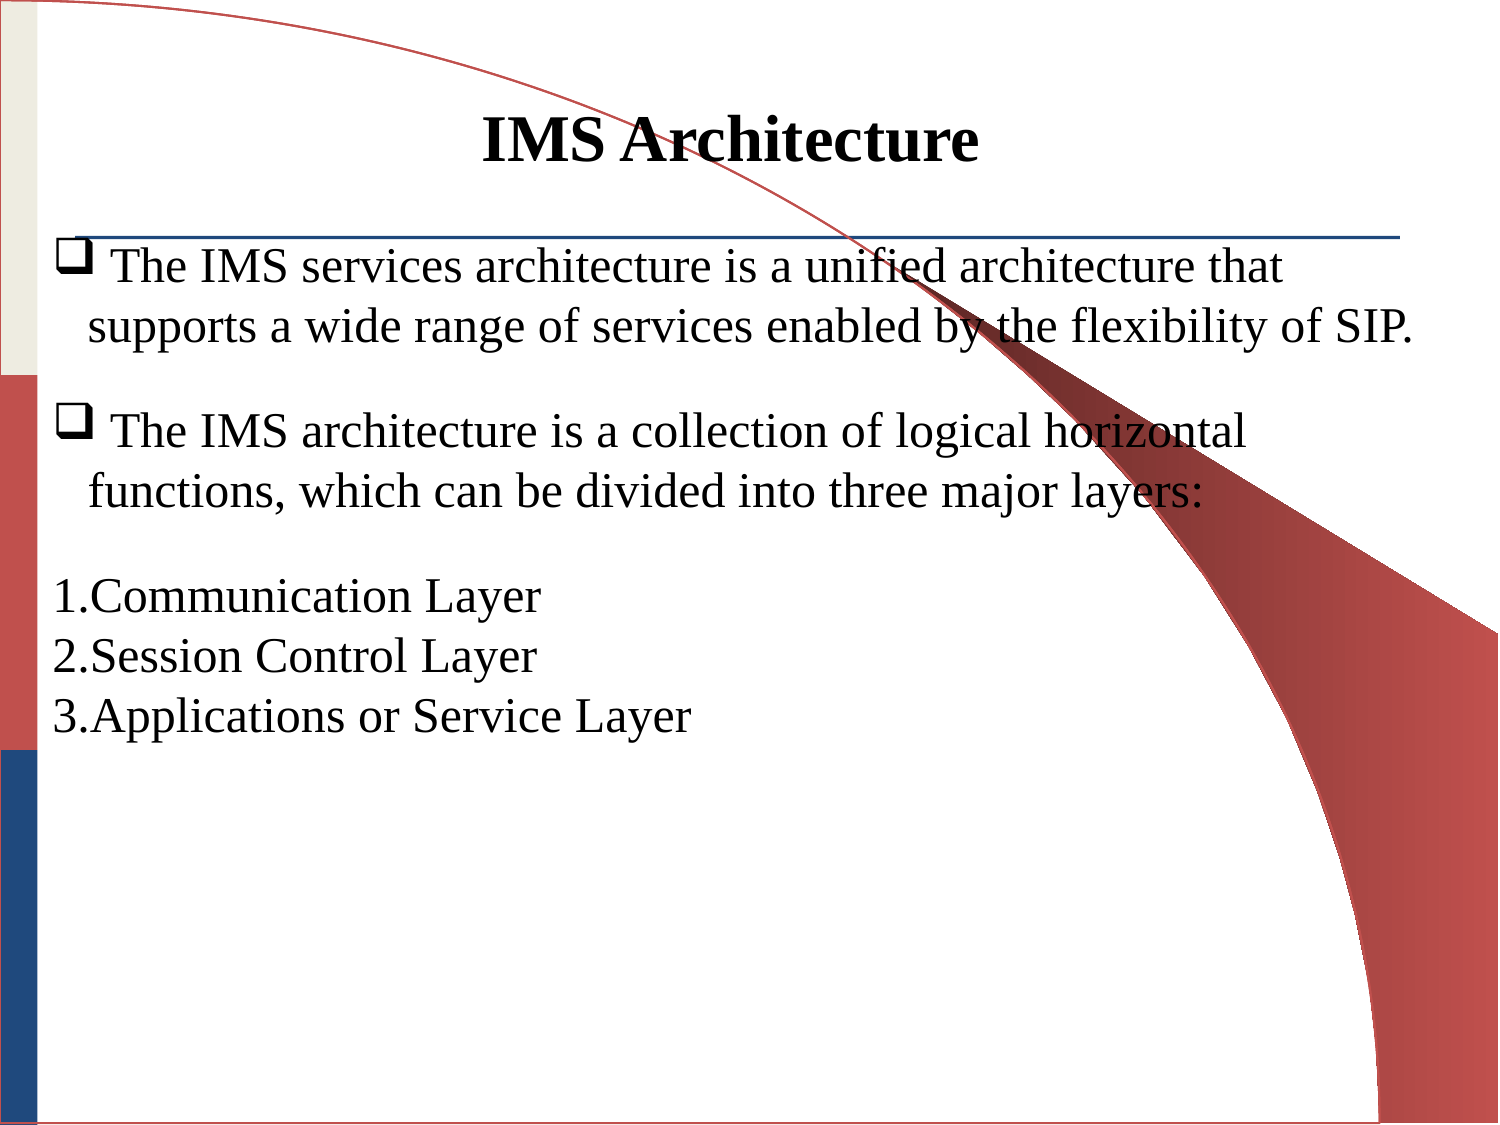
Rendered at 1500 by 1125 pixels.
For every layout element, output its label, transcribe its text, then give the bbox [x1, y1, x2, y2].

text_box The IMS services architecture is a unified architecture that supports a wide range of services enabled by the flexibility of SIP. The IMS architecture is a collection of logical horizontal functions, which can be divided into three major layers: Communication Layer Session Control Layer Applications or Service Layer [37, 224, 1438, 780]
text_box IMS Architecture [62, 87, 1400, 183]
